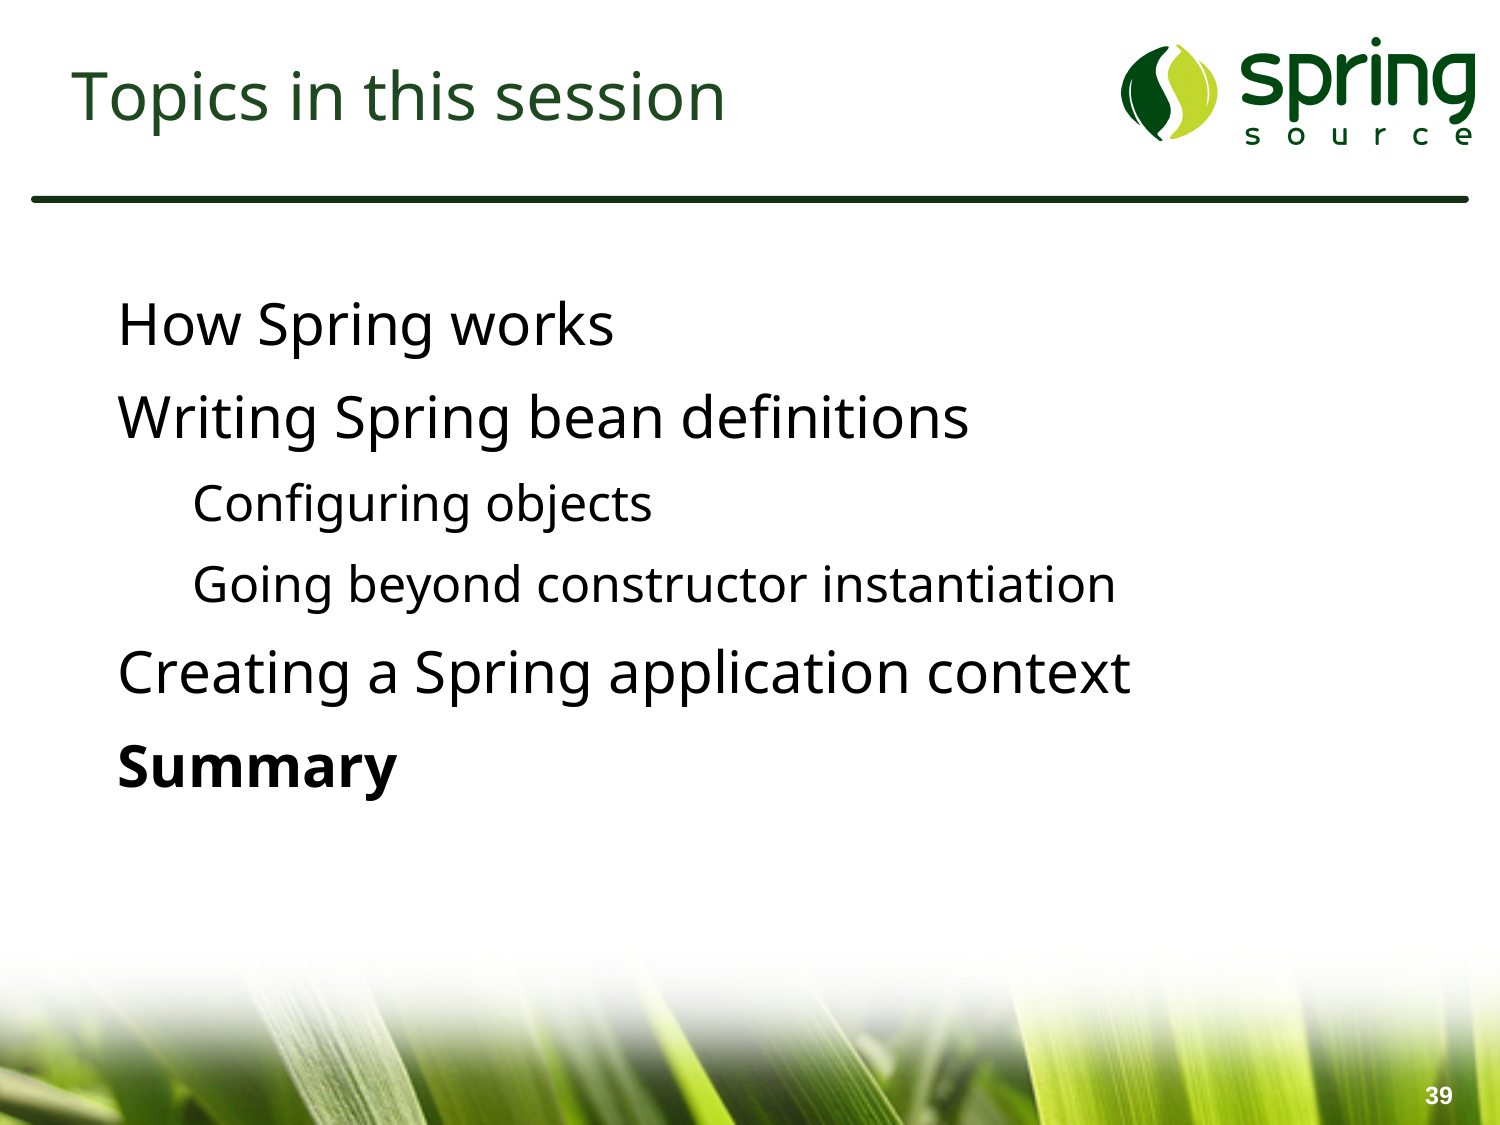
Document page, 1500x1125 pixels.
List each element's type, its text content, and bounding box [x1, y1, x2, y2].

picture [0, 944, 1500, 1125]
list How Spring works Writing Spring bean definitions Configuring objects Going beyond constructor instantiation Creating a Spring application context Summary [103, 275, 1394, 938]
title Topics in this session [56, 13, 1089, 176]
picture [1121, 37, 1475, 145]
